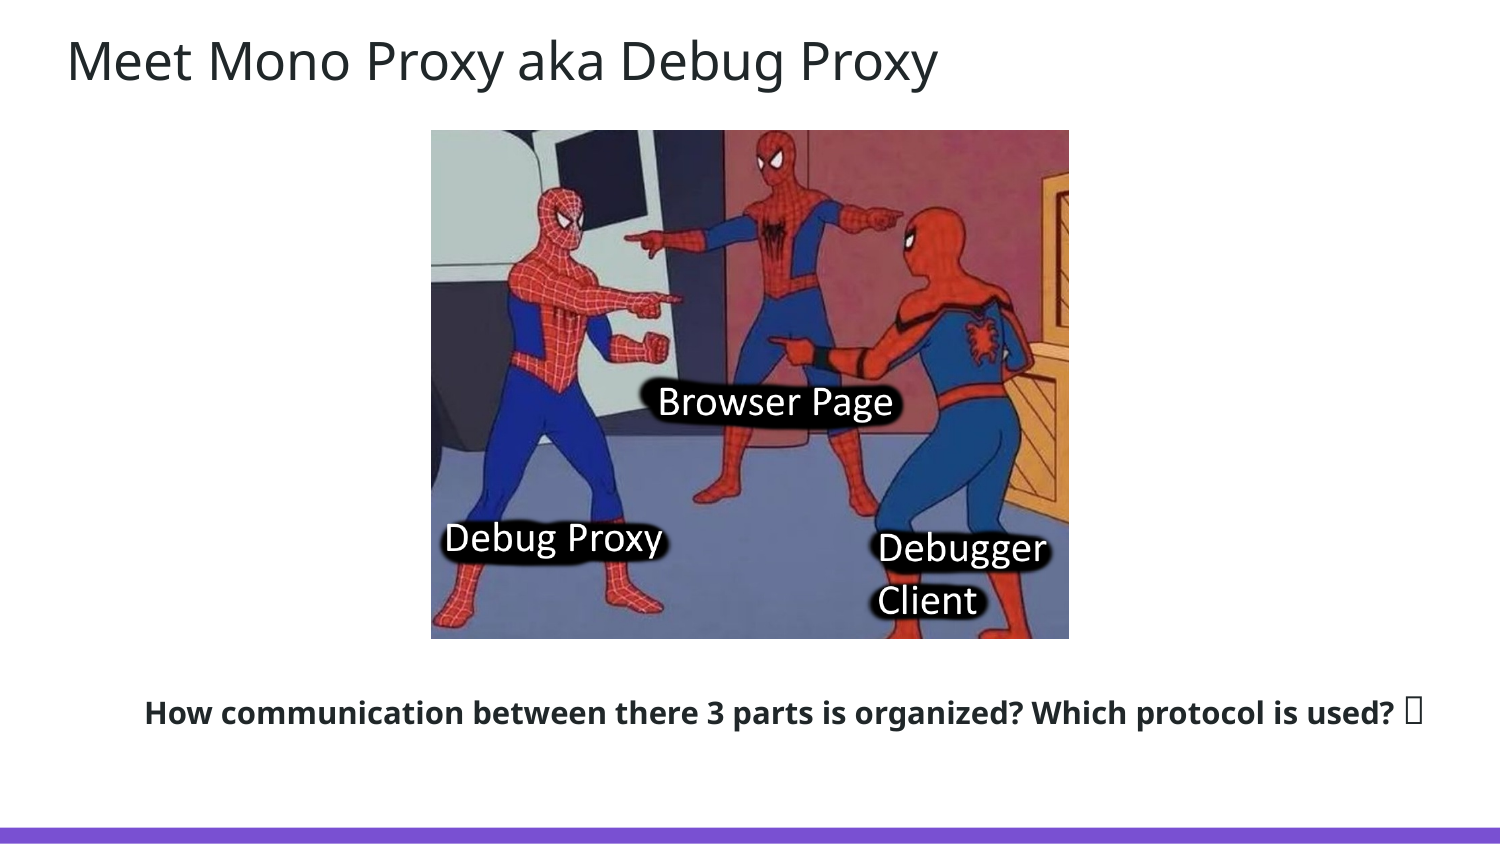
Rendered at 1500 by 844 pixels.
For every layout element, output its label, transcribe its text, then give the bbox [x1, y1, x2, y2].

picture [431, 130, 1069, 639]
list How communication between there 3 parts is organized? Which protocol is used? 🤔 [51, 663, 1449, 758]
title Meet Mono Proxy aka Debug Proxy [51, 12, 1449, 106]
